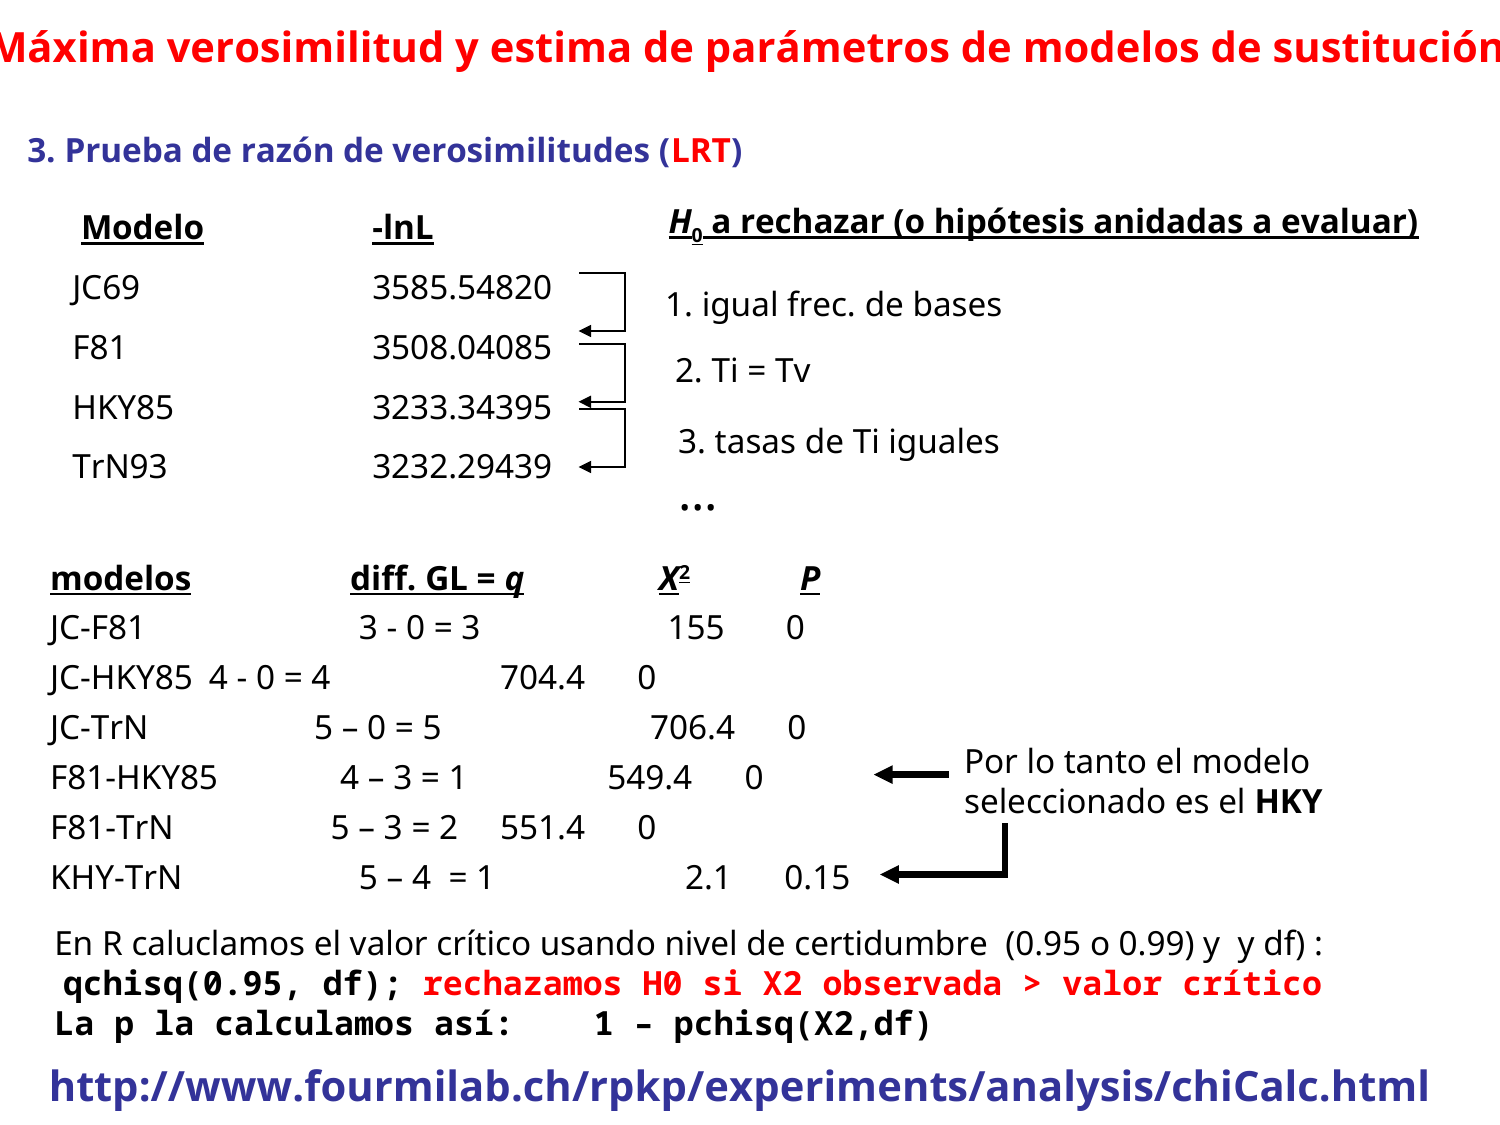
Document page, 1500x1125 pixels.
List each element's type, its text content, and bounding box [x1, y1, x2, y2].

text_box En R caluclamos el valor crítico usando nivel de certidumbre (0.95 o 0.99) y y df) : qchisq(0.95, df); rechazamos H0 si X2 observada > valor crítico La p la calculamos así: 1 – pchisq(X2,df) [39, 915, 1365, 1090]
text_box 1. igual frec. de bases [650, 275, 1019, 331]
text_box 3. Prueba de razón de verosimilitudes (LRT) [12, 107, 758, 178]
text_box 2. Ti = Tv [660, 341, 826, 398]
text_box 3. tasas de Ti iguales ... [663, 412, 1016, 529]
text_box Por lo tanto el modelo seleccionado es el HKY [949, 732, 1338, 829]
text_box Modelo -lnL JC69 3585.54820 F81 3508.04085 HKY85 3233.34395 TrN93 3232.29439 [57, 178, 568, 494]
text_box Máxima verosimilitud y estima de parámetros de modelos de sustitución [0, 13, 1500, 79]
text_box http://www.fourmilab.ch/rpkp/experiments/analysis/chiCalc.html [33, 1052, 1446, 1119]
text_box modelos diff. GL = q X2 P JC-F81 3 - 0 = 3 155 0 JC-HKY85 4 - 0 = 4 704.4 0 JC-TrN 5 – 0 = 5 706.4 0 F81-HKY85 4 – 3 = 1 549.4 0 F81-TrN 5 – 3 = 2 551.4 0 KHY-TrN 5 – 4 = 1 2.1 0.15 [35, 539, 881, 904]
text_box H0 a rechazar (o hipótesis anidadas a evaluar) [653, 192, 1434, 254]
